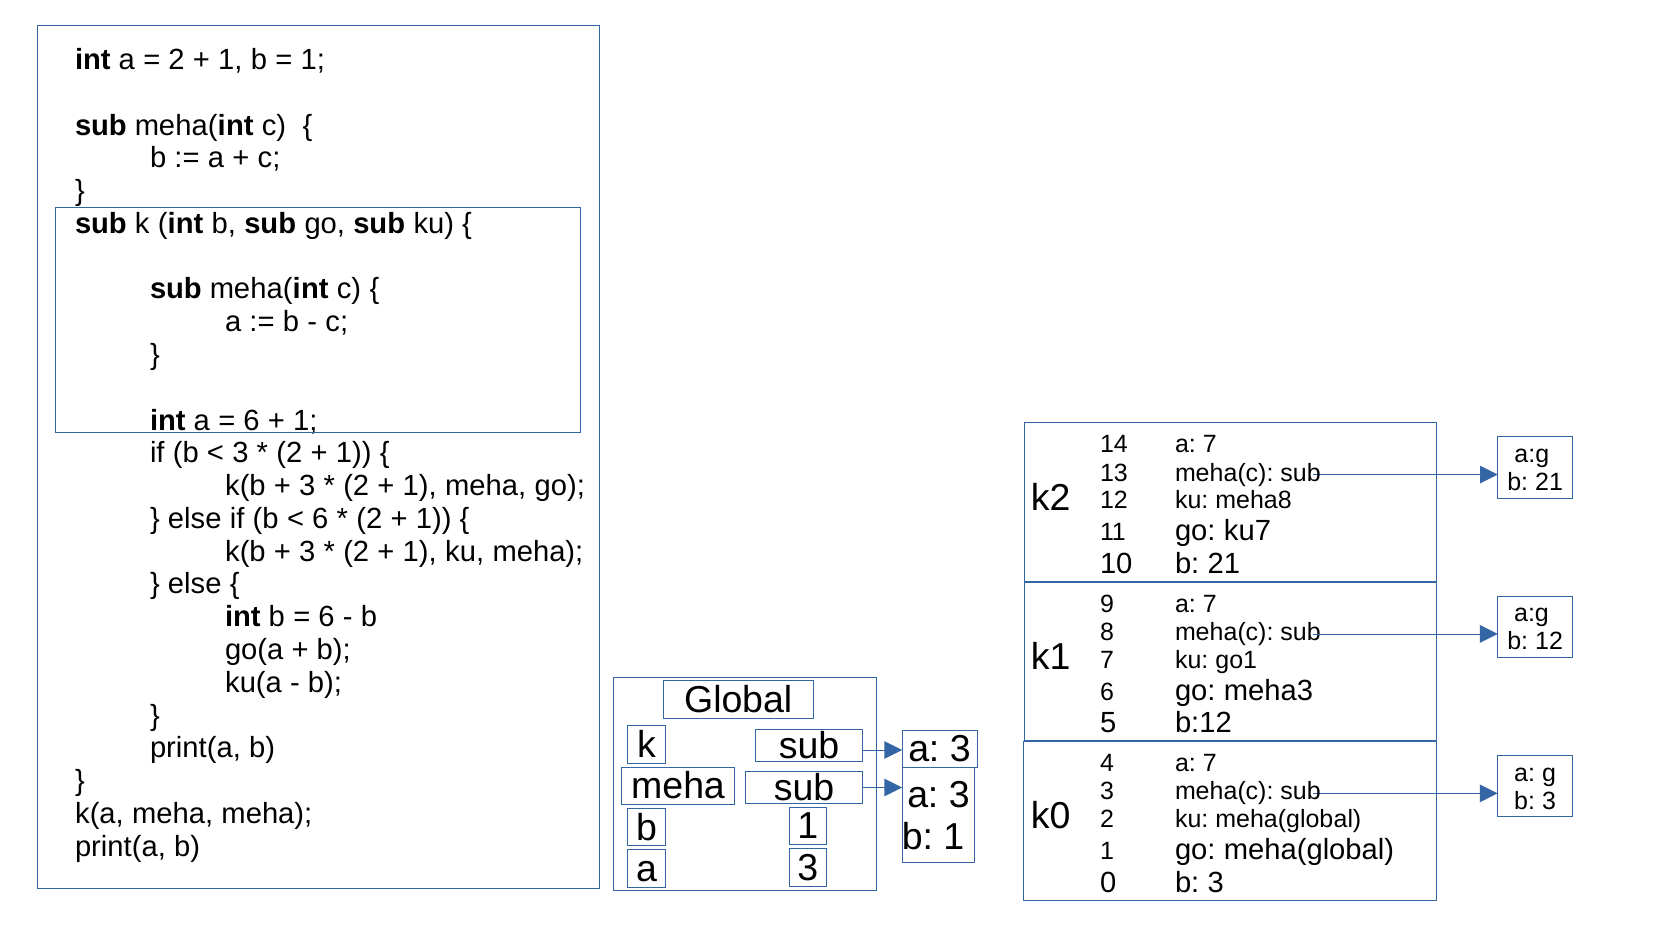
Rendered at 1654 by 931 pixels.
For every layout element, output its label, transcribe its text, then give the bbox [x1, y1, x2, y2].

subtitle int a = 2 + 1, b = 1; sub meha(int c) { b := a + c; } sub k (int b, sub go, sub ku) { sub meha(int c) { a := b - c; } int a = 6 + 1; if (b < 3 * (2 + 1)) { k(b + 3 * (2 + 1), meha, go); } else if (b < 6 * (2 + 1)) { k(b + 3 * (2 + 1), ku, meha); } else { int b = 6 - b go(a + b); ku(a - b); } print(a, b) } k(a, meha, meha); print(a, b) [75, 43, 638, 863]
text_box k1 [1016, 628, 1086, 685]
text_box k [627, 725, 666, 764]
text_box Global [663, 680, 814, 719]
text_box a:g b: 12 [1497, 596, 1573, 658]
subtitle int a = 2 + 1, b = 1; sub meha(int c) { b := a + c; } sub k (int b, sub go, sub ku) { sub meha(int c) { a := b - c; } int a = 6 + 1; if (b < 3 * (2 + 1)) { k(b + 3 * (2 + 1), meha, go); } else if (b < 6 * (2 + 1)) { k(b + 3 * (2 + 1), ku, meha); } else { int b = 6 - b go(a + b); ku(a - b); } print(a, b) } k(a, meha, meha); print(a, b) [75, 208, 580, 432]
text_box a: 3 [902, 730, 978, 768]
text_box 9 a: 7 8 meha(c): sub 7 ku: go1 6 go: meha3 5 b:12 [1085, 597, 1409, 741]
text_box meha [621, 767, 735, 805]
text_box a:g b: 21 [1497, 436, 1573, 499]
text_box 4 a: 7 3 meha(c): sub 2 ku: meha(global) 1 go: meha(global) 0 b: 3 [1085, 741, 1437, 916]
text_box b [627, 808, 666, 846]
text_box sub [755, 729, 863, 762]
text_box 14 a: 7 13 meha(c): sub 12 ku: meha8 11 go: ku7 10 b: 21 [1085, 422, 1409, 597]
text_box 1 [789, 807, 827, 845]
text_box a: g b: 3 [1497, 755, 1573, 817]
text_box a: 3 b: 1 [902, 767, 975, 863]
text_box 3 [789, 848, 827, 887]
text_box a [627, 849, 666, 888]
text_box sub [745, 771, 863, 804]
text_box k2 [1016, 468, 1085, 526]
text_box k0 [1015, 787, 1085, 845]
